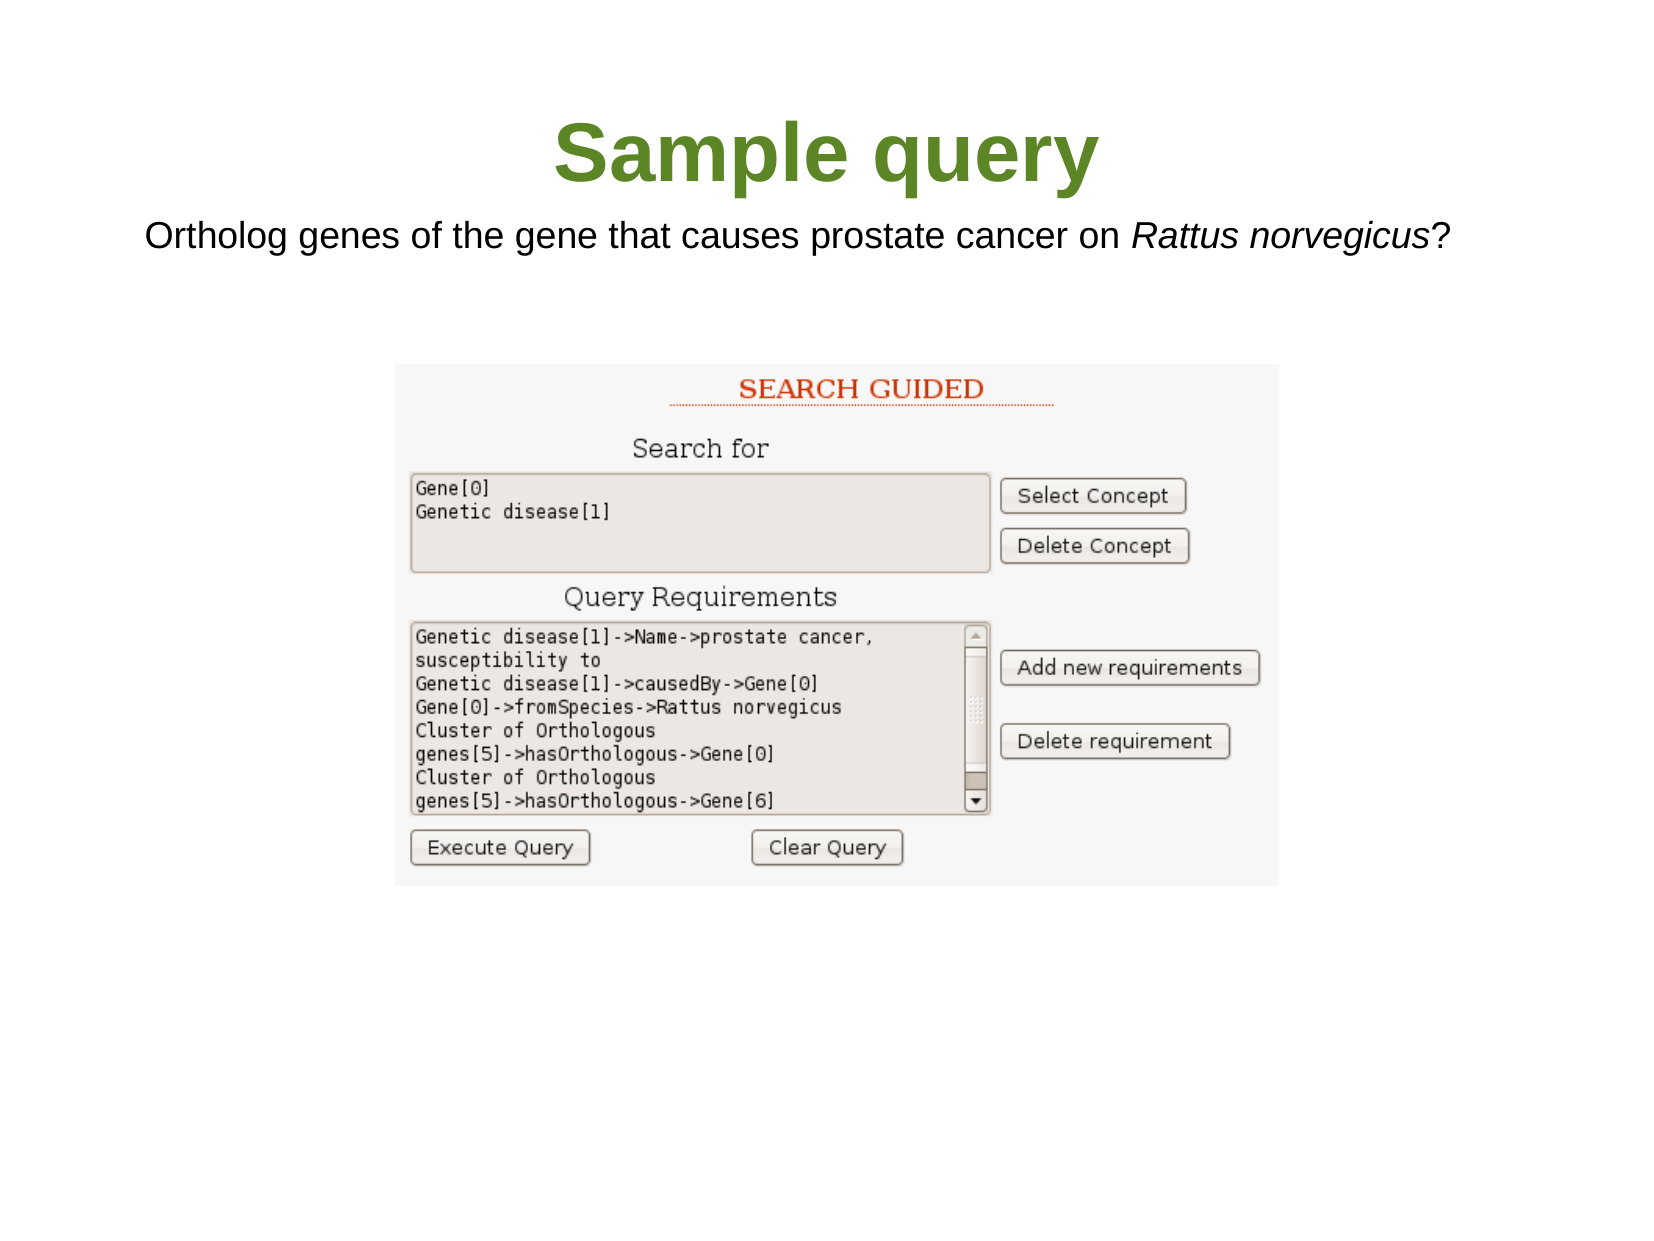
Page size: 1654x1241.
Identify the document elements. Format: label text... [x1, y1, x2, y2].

picture [395, 364, 1279, 886]
text_box Ortholog genes of the gene that causes prostate cancer on Rattus norvegicus? [129, 206, 1467, 269]
title Sample query [82, 56, 1571, 250]
